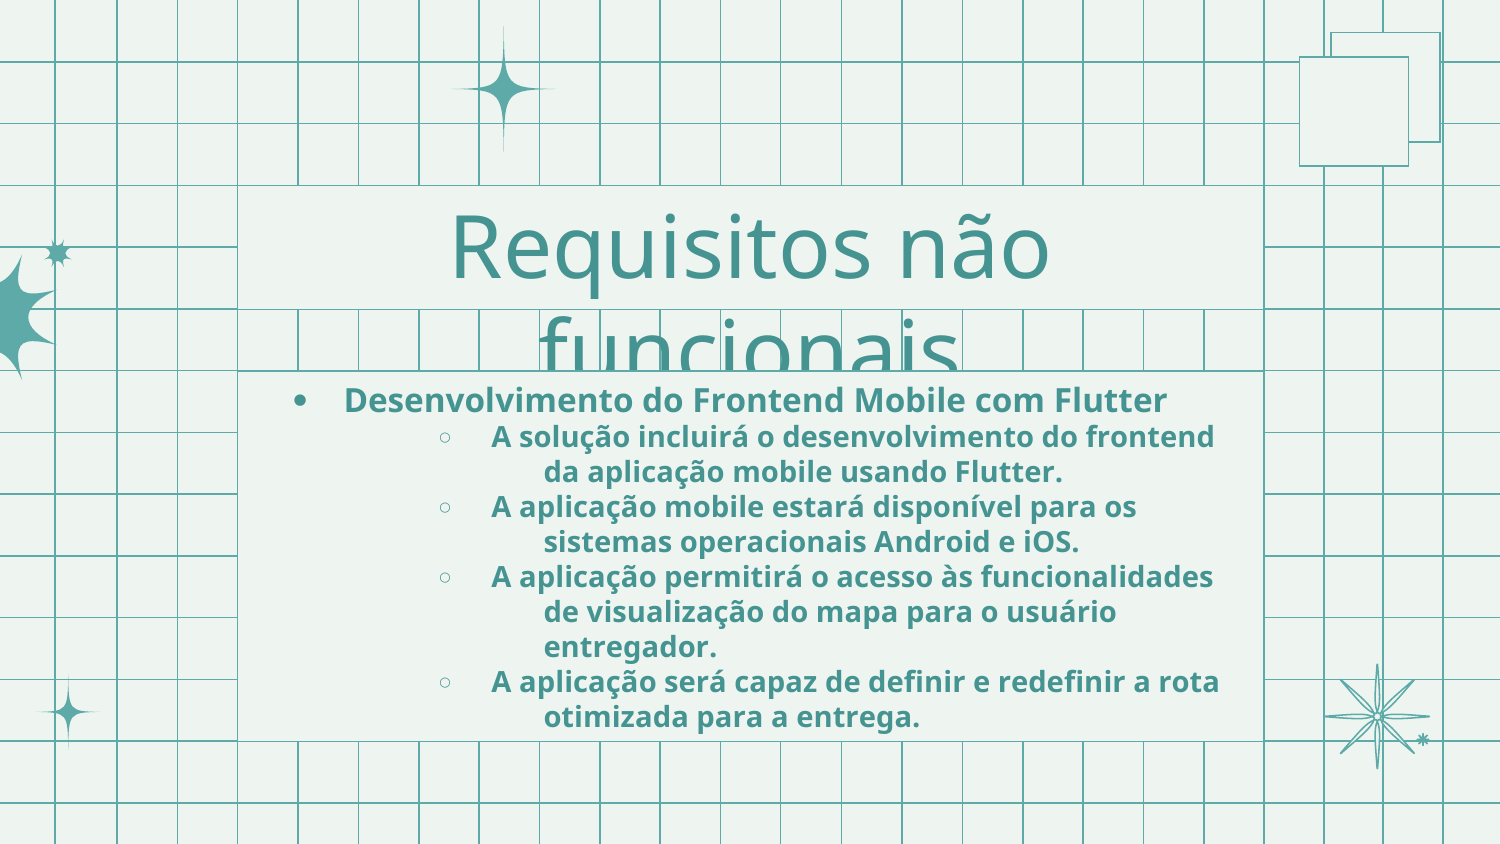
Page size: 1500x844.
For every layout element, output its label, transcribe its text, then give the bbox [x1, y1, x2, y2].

title Requisitos não funcionais [237, 185, 1264, 310]
subtitle Desenvolvimento do Frontend Mobile com Flutter A solução incluirá o desenvolvimento do frontend da aplicação mobile usando Flutter. A aplicação mobile estará disponível para os sistemas operacionais Android e iOS. A aplicação permitirá o acesso às funcionalidades de visualização do mapa para o usuário entregador. A aplicação será capaz de definir e redefinir a rota otimizada para a entrega. [237, 370, 1264, 742]
text_box [451, 25, 556, 153]
